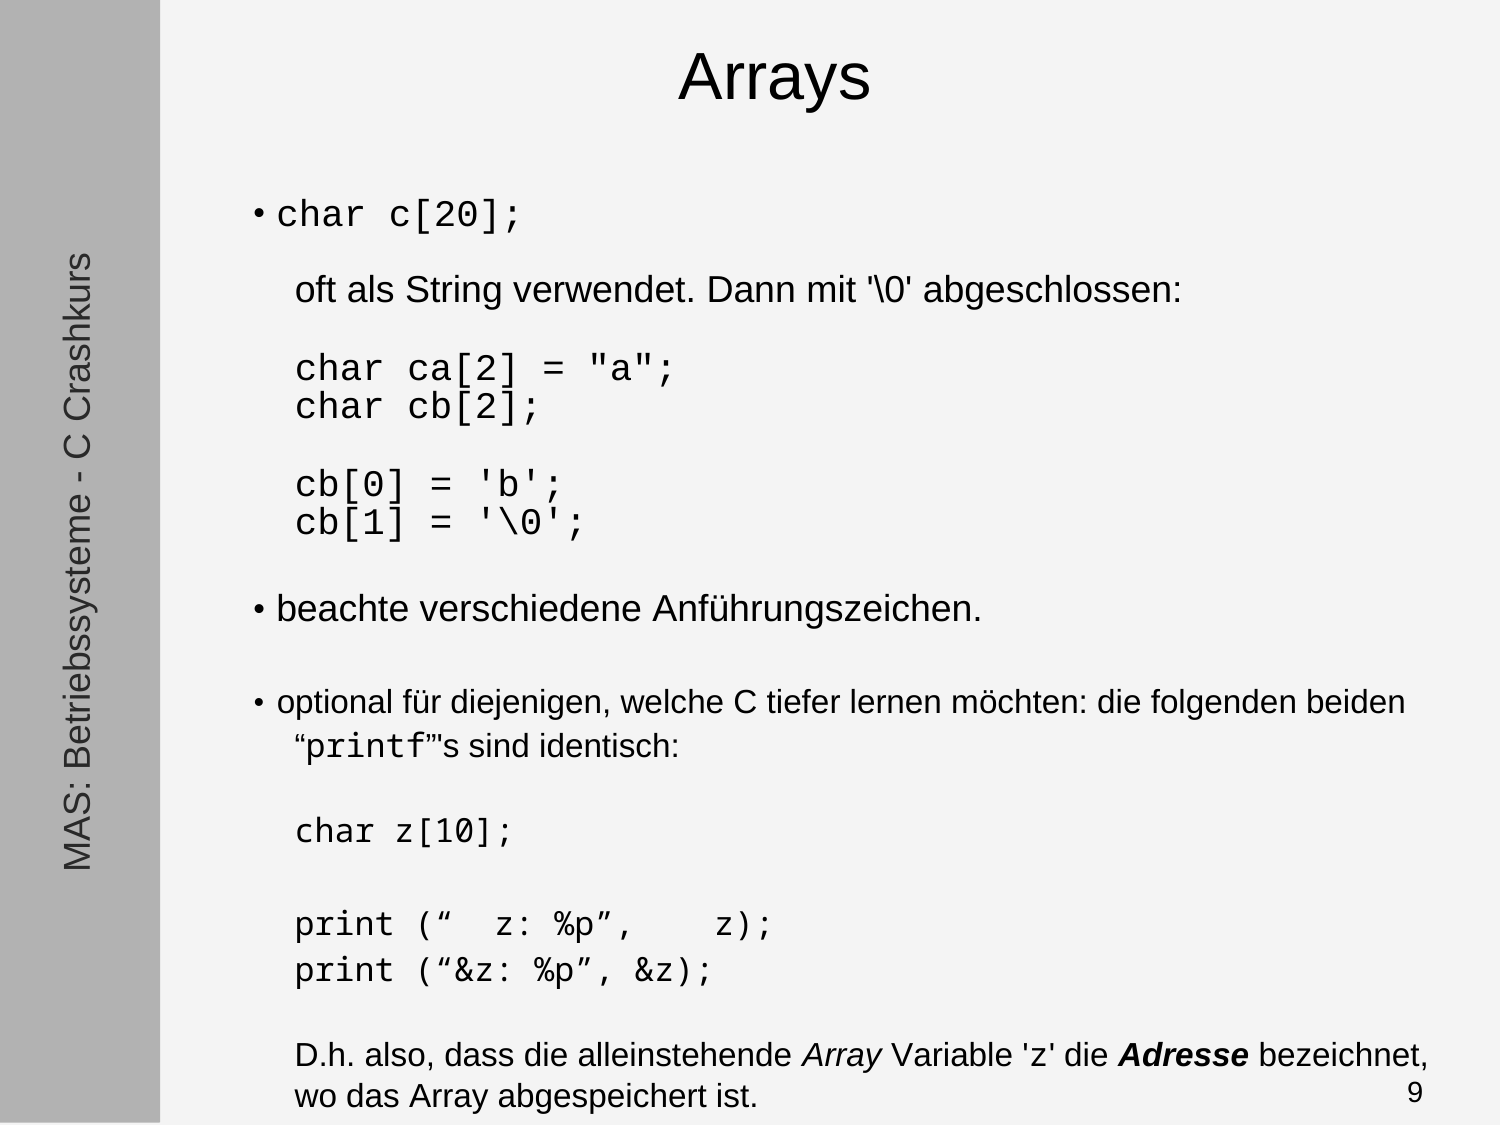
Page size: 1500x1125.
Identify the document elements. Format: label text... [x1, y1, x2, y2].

text_box char c[20]; oft als String verwendet. Dann mit '\0' abgeschlossen: char ca[2] = "a"; char cb[2]; cb[0] = 'b'; cb[1] = '\0'; beachte verschiedene Anführungszeichen. optional für diejenigen, welche C tiefer lernen möchten: die folgenden beiden “printf”'s sind identisch: char z[10]; print (“ z: %p”, z); print (“&z: %p”, &z); D.h. also, dass die alleinstehende Array Variable 'z' die Adresse bezeichnet, wo das Array abgespeichert ist. [237, 187, 1447, 1125]
text_box 9 [1407, 1074, 1460, 1112]
text_box [212, 162, 1460, 325]
text_box Arrays [664, 27, 887, 122]
text_box MAS: Betriebssysteme - C Crashkurs [46, 1, 125, 1124]
text_box [0, 0, 160, 1122]
